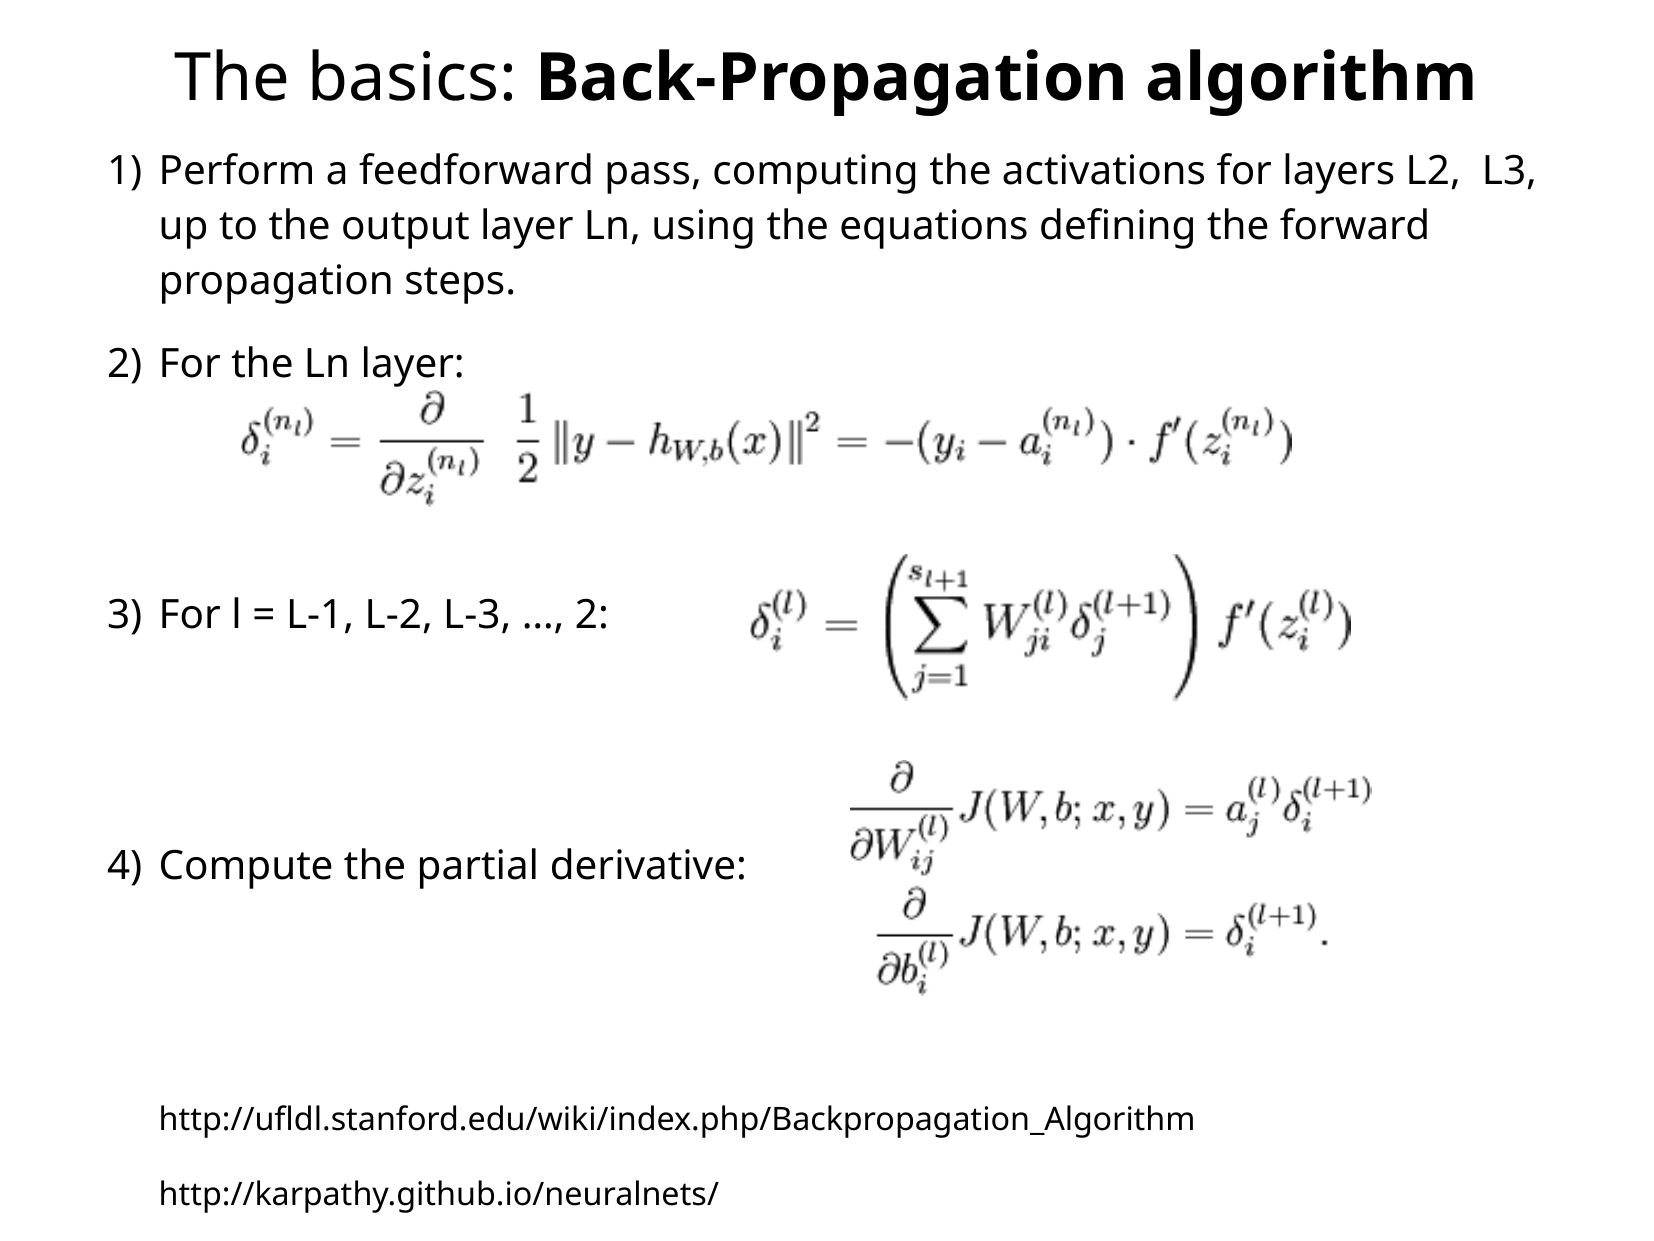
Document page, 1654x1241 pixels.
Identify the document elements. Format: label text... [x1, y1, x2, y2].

title The basics: Back-Propagation algorithm [82, 25, 1571, 124]
picture [241, 390, 1292, 508]
picture [850, 760, 1372, 996]
list Perform a feedforward pass, computing the activations for layers L2, L3, up to the output layer Ln, using the equations defining the forward propagation steps. For the Ln layer: For l = L-1, L-2, L-3, …, 2: Compute the partial derivative: http://ufldl.stanford.edu/wiki/index.php/Backpropagation_Algorithm http://karpathy.github.io/neuralnets/ [90, 140, 1579, 1216]
picture [750, 554, 1351, 701]
